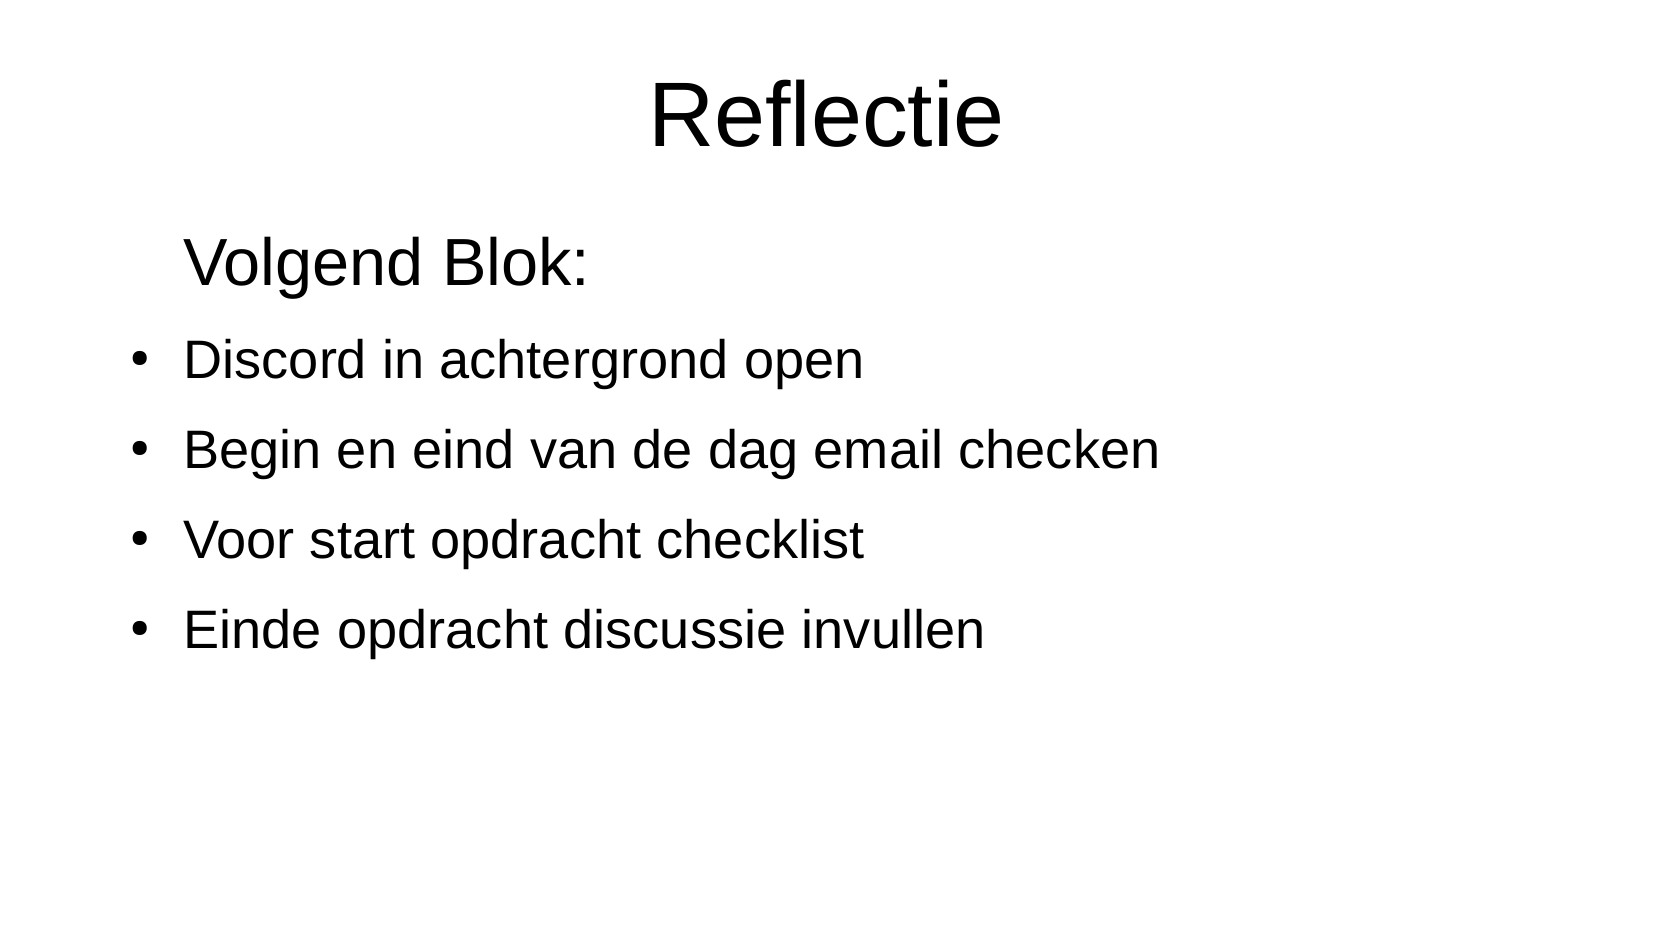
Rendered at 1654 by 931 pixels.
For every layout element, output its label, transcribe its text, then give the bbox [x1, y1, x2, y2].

title Reflectie [82, 37, 1571, 193]
list Volgend Blok: Discord in achtergrond open Begin en eind van de dag email checken Voor start opdracht checklist Einde opdracht discussie invullen [112, 225, 1601, 765]
